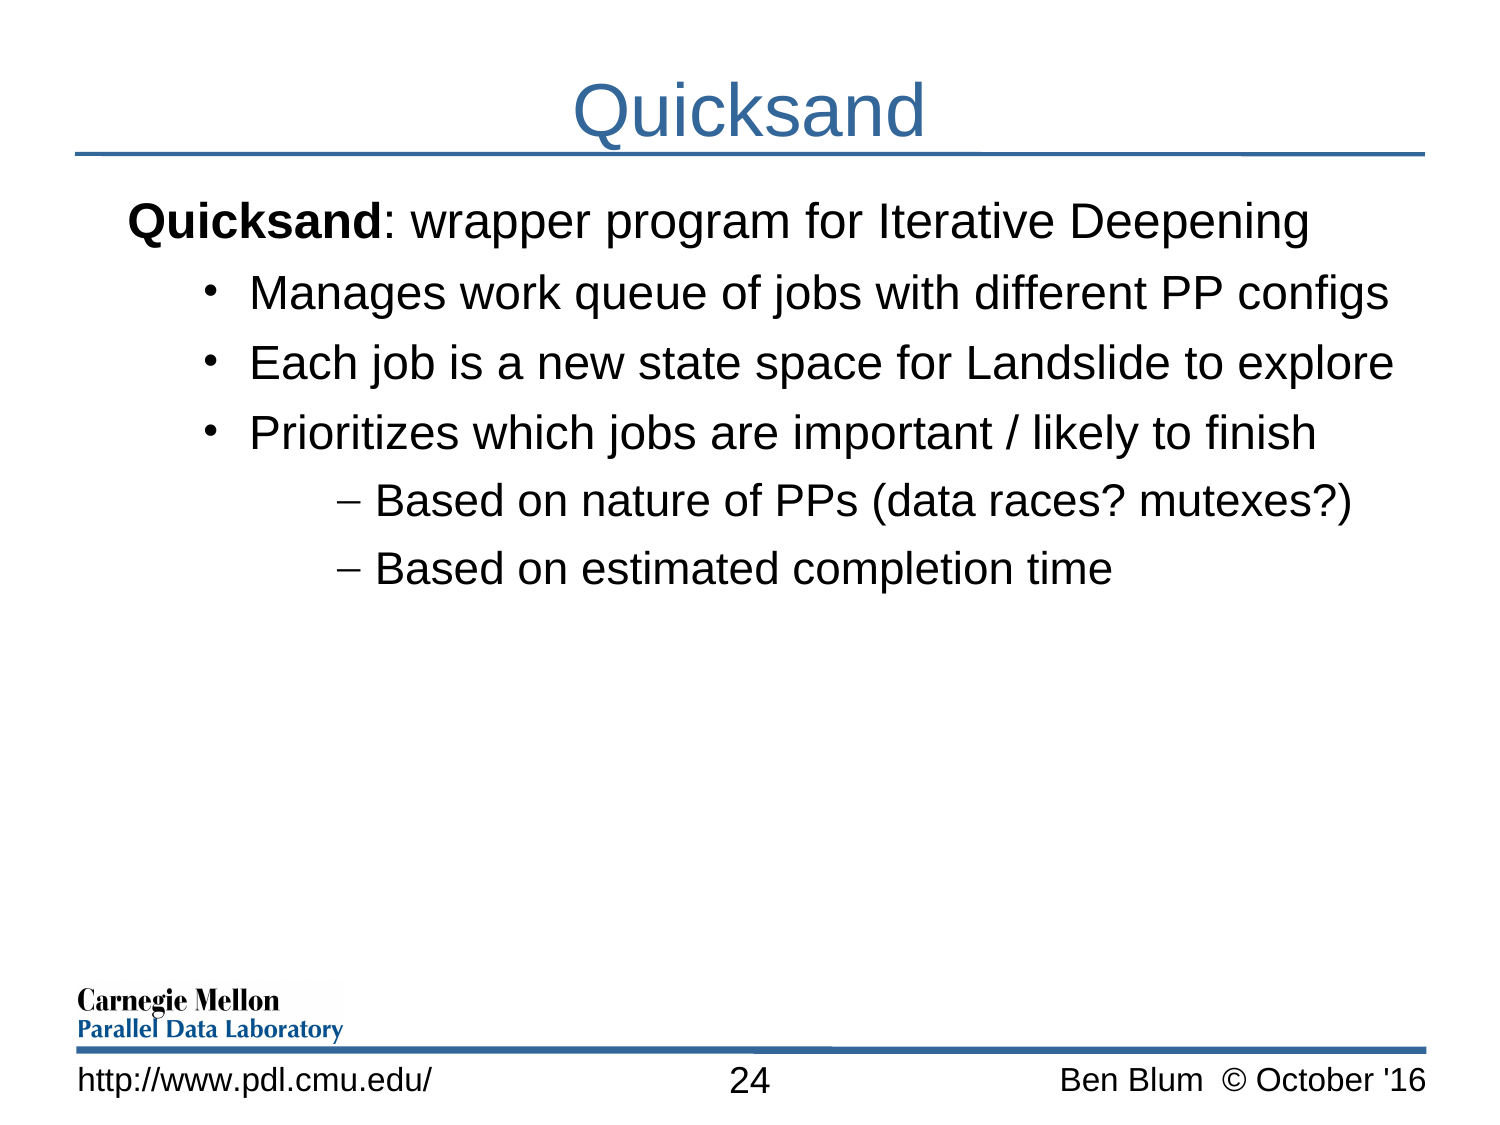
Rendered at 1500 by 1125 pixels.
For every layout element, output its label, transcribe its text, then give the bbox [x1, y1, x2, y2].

picture [77, 979, 343, 1044]
title Quicksand [112, 49, 1388, 163]
list Quicksand: wrapper program for Iterative Deepening Manages work queue of jobs with different PP configs Each job is a new state space for Landslide to explore Prioritizes which jobs are important / likely to finish Based on nature of PPs (data races? mutexes?) Based on estimated completion time [112, 181, 1426, 953]
